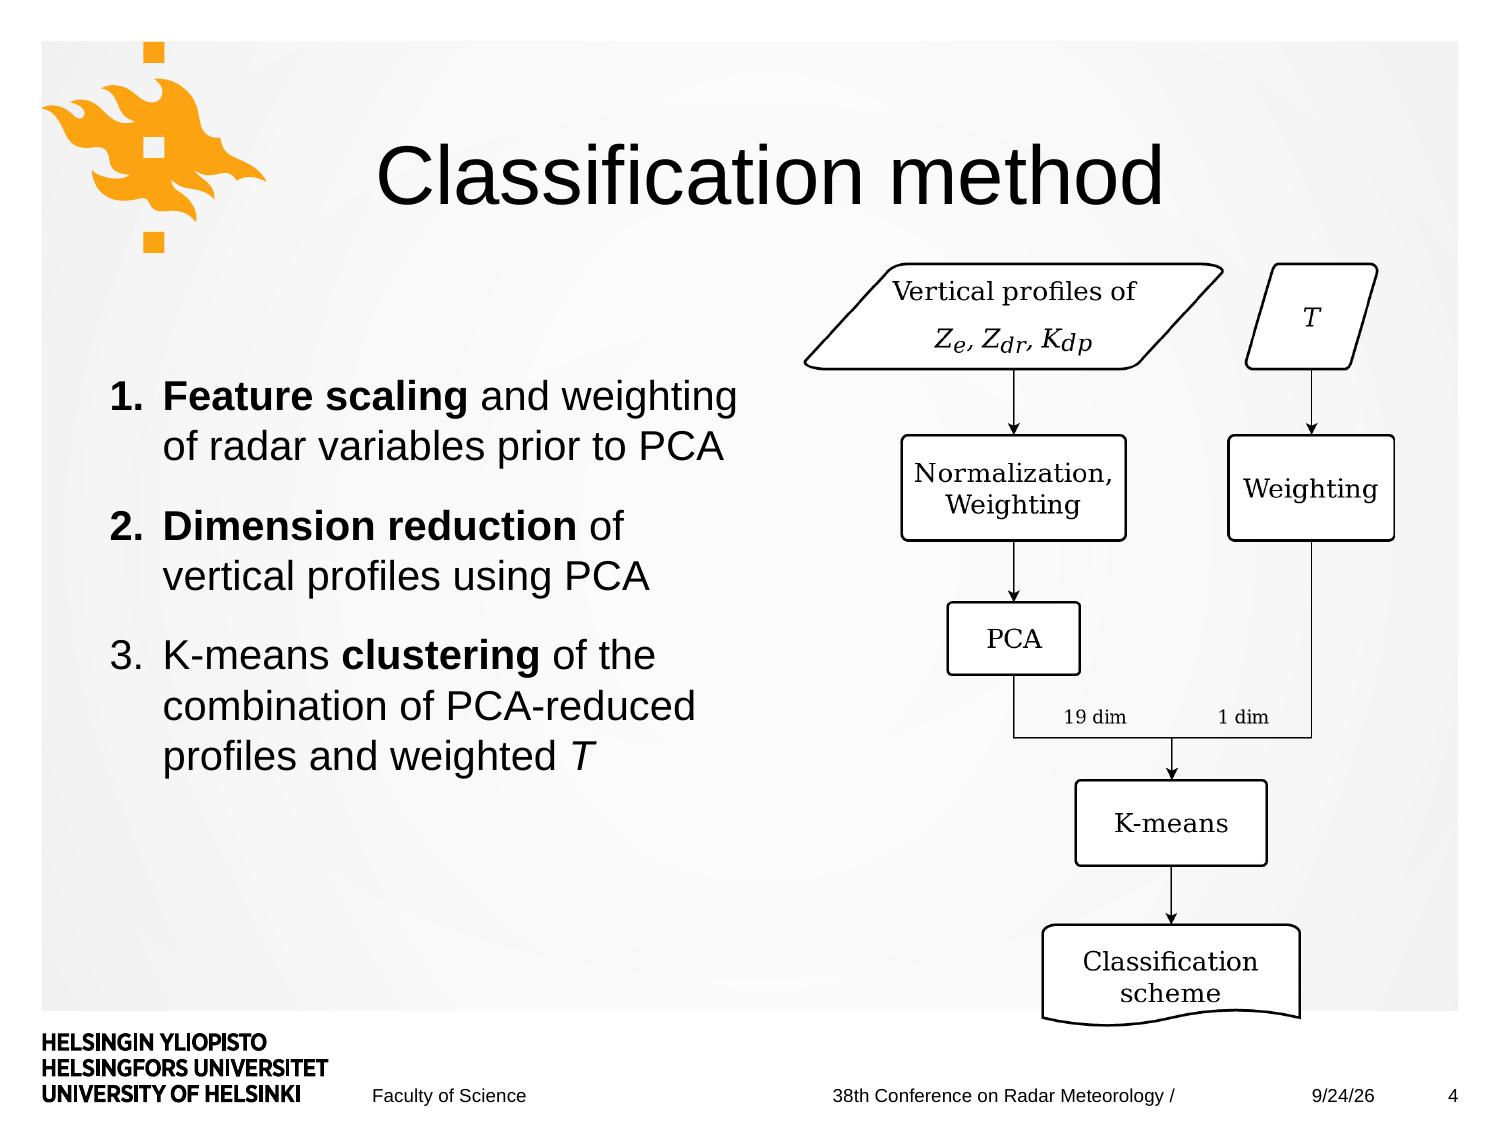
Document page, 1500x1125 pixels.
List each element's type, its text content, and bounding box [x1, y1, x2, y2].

list Feature scaling and weighting of radar variables prior to PCA Dimension reduction of vertical profiles using PCA K-means clustering of the combination of PCA-reduced profiles and weighted T [76, 361, 768, 1000]
picture [144, 137, 164, 158]
picture [41, 41, 1459, 1028]
title Classification method [360, 113, 1447, 319]
